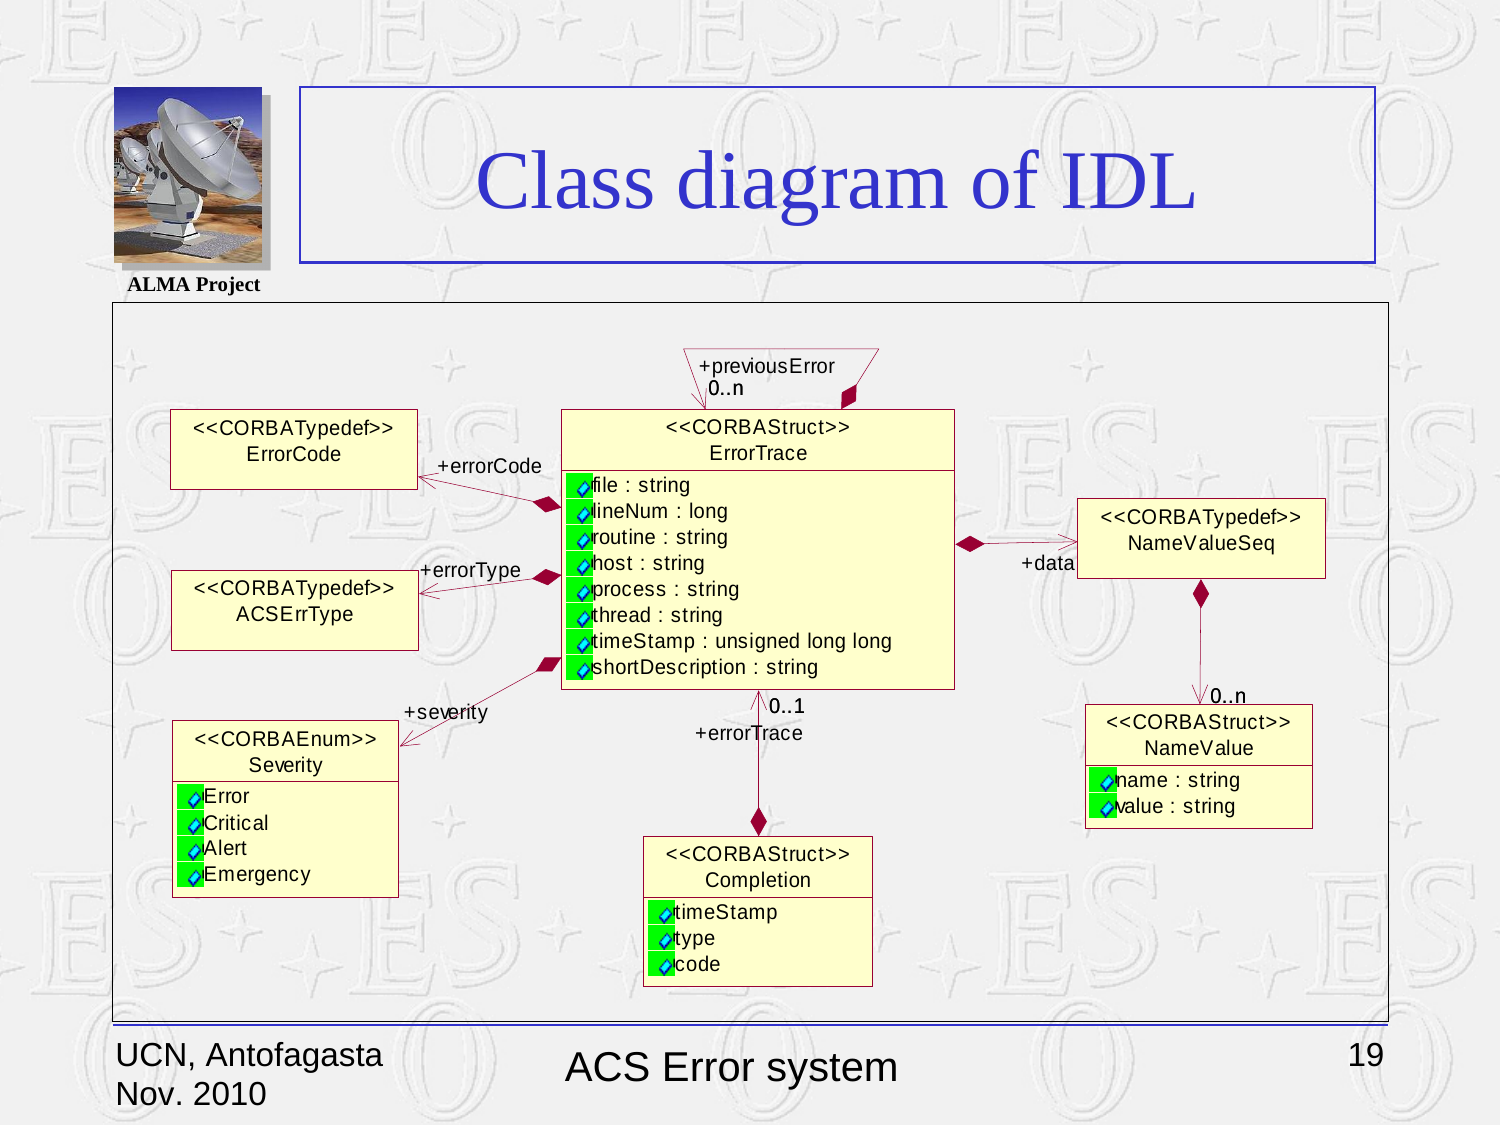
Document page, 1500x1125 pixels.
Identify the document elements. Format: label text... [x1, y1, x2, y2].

title Class diagram of IDL [299, 87, 1375, 263]
picture [0, 0, 1500, 1125]
